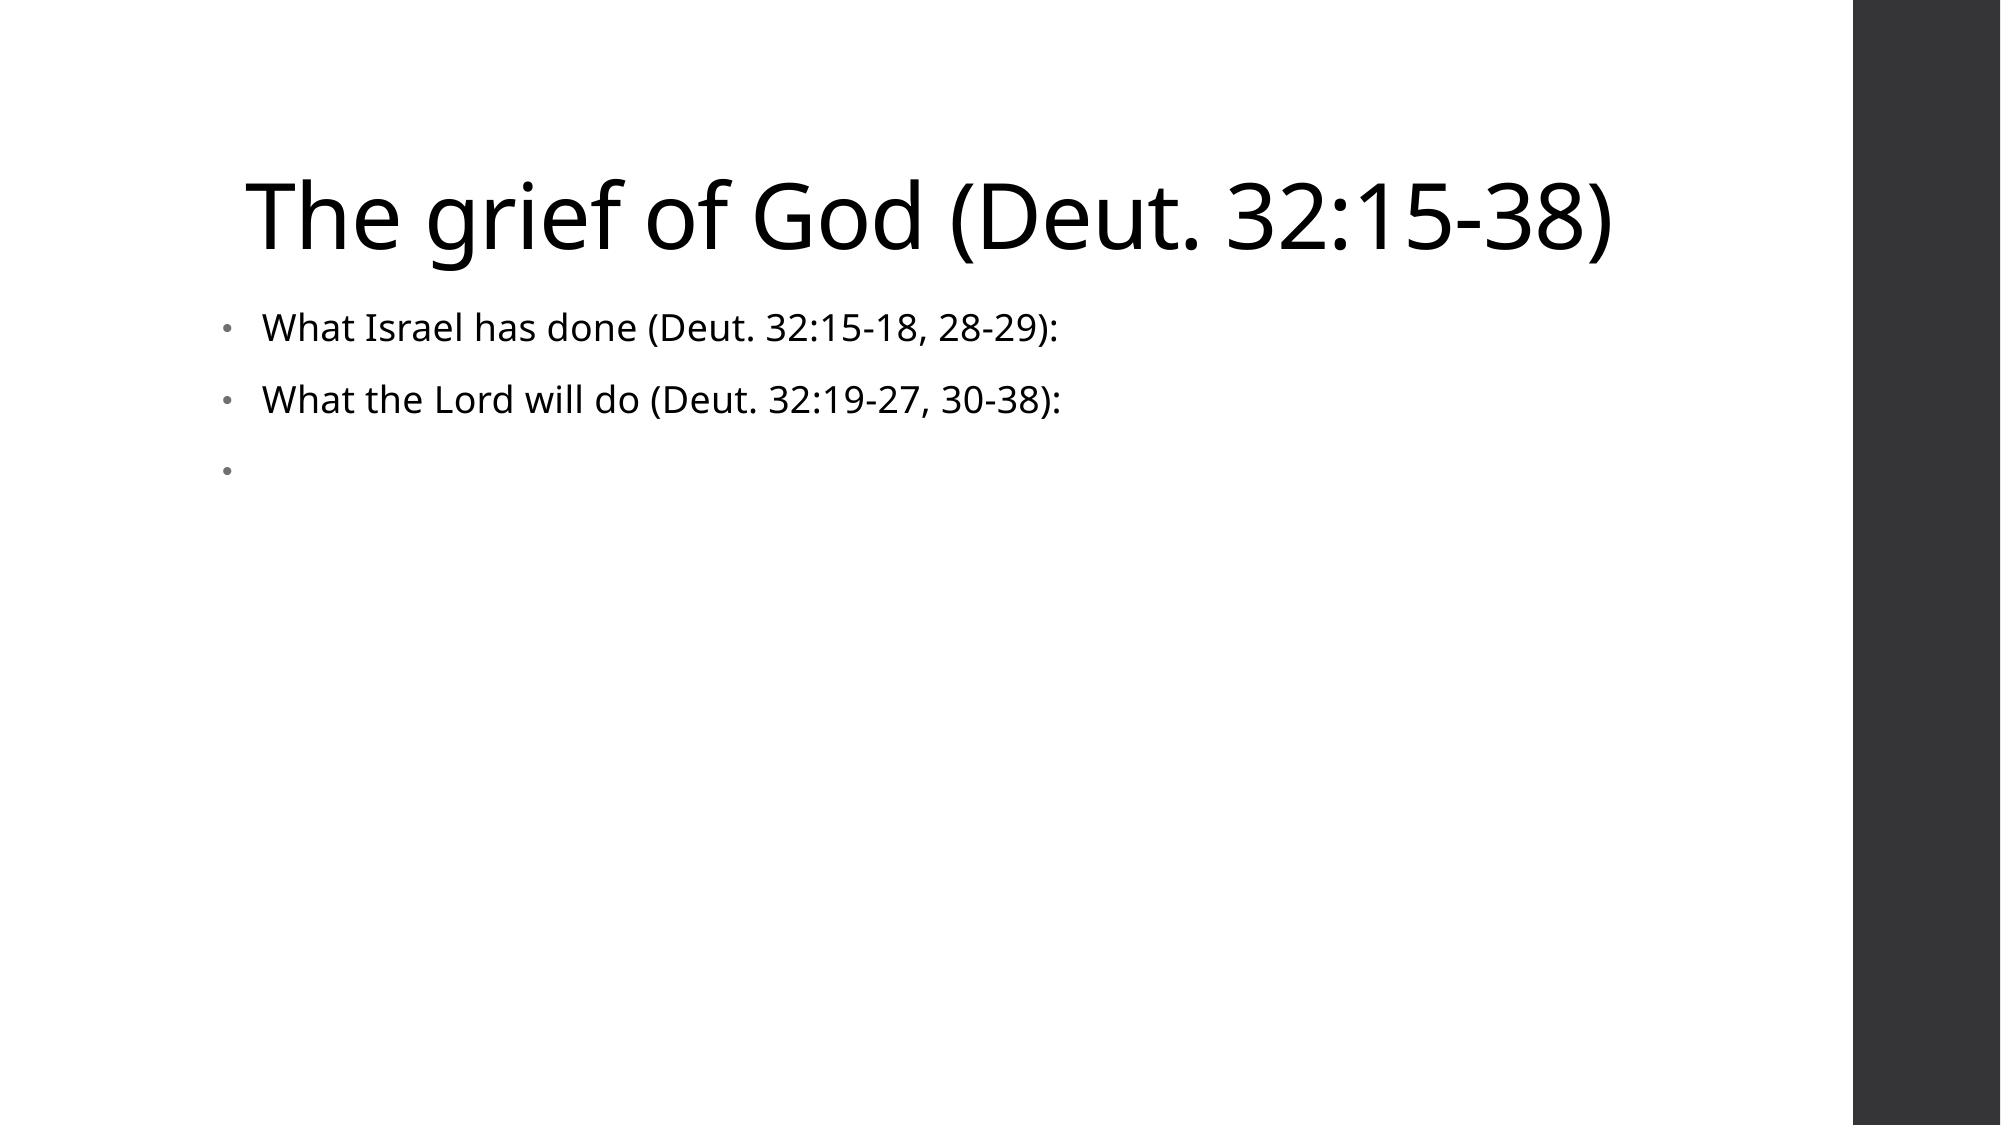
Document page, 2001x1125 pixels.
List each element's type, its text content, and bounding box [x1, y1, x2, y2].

title The grief of God (Deut. 32:15-38) [206, 60, 1797, 278]
list What Israel has done (Deut. 32:15-18, 28-29): What the Lord will do (Deut. 32:19-27, 30-38): [206, 299, 1617, 1014]
